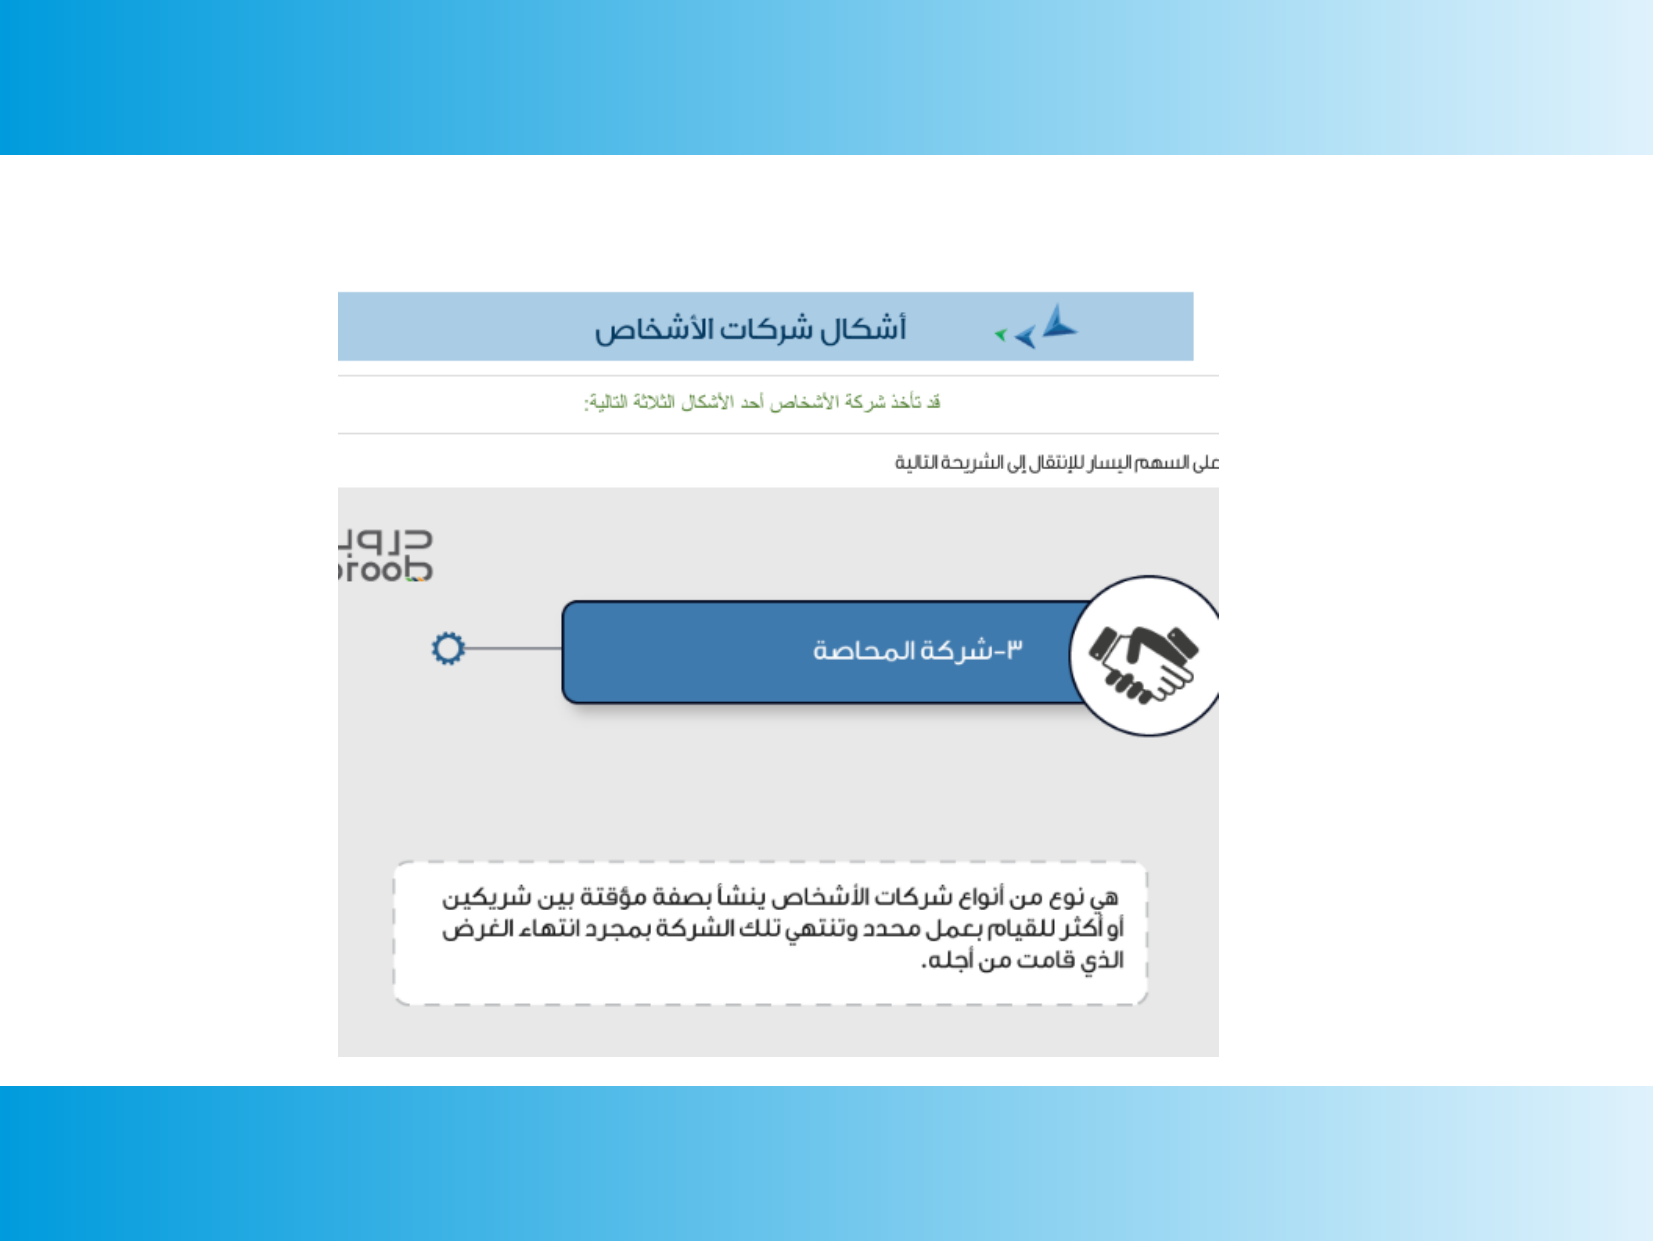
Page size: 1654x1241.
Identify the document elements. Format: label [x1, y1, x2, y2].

picture [338, 272, 1219, 1057]
